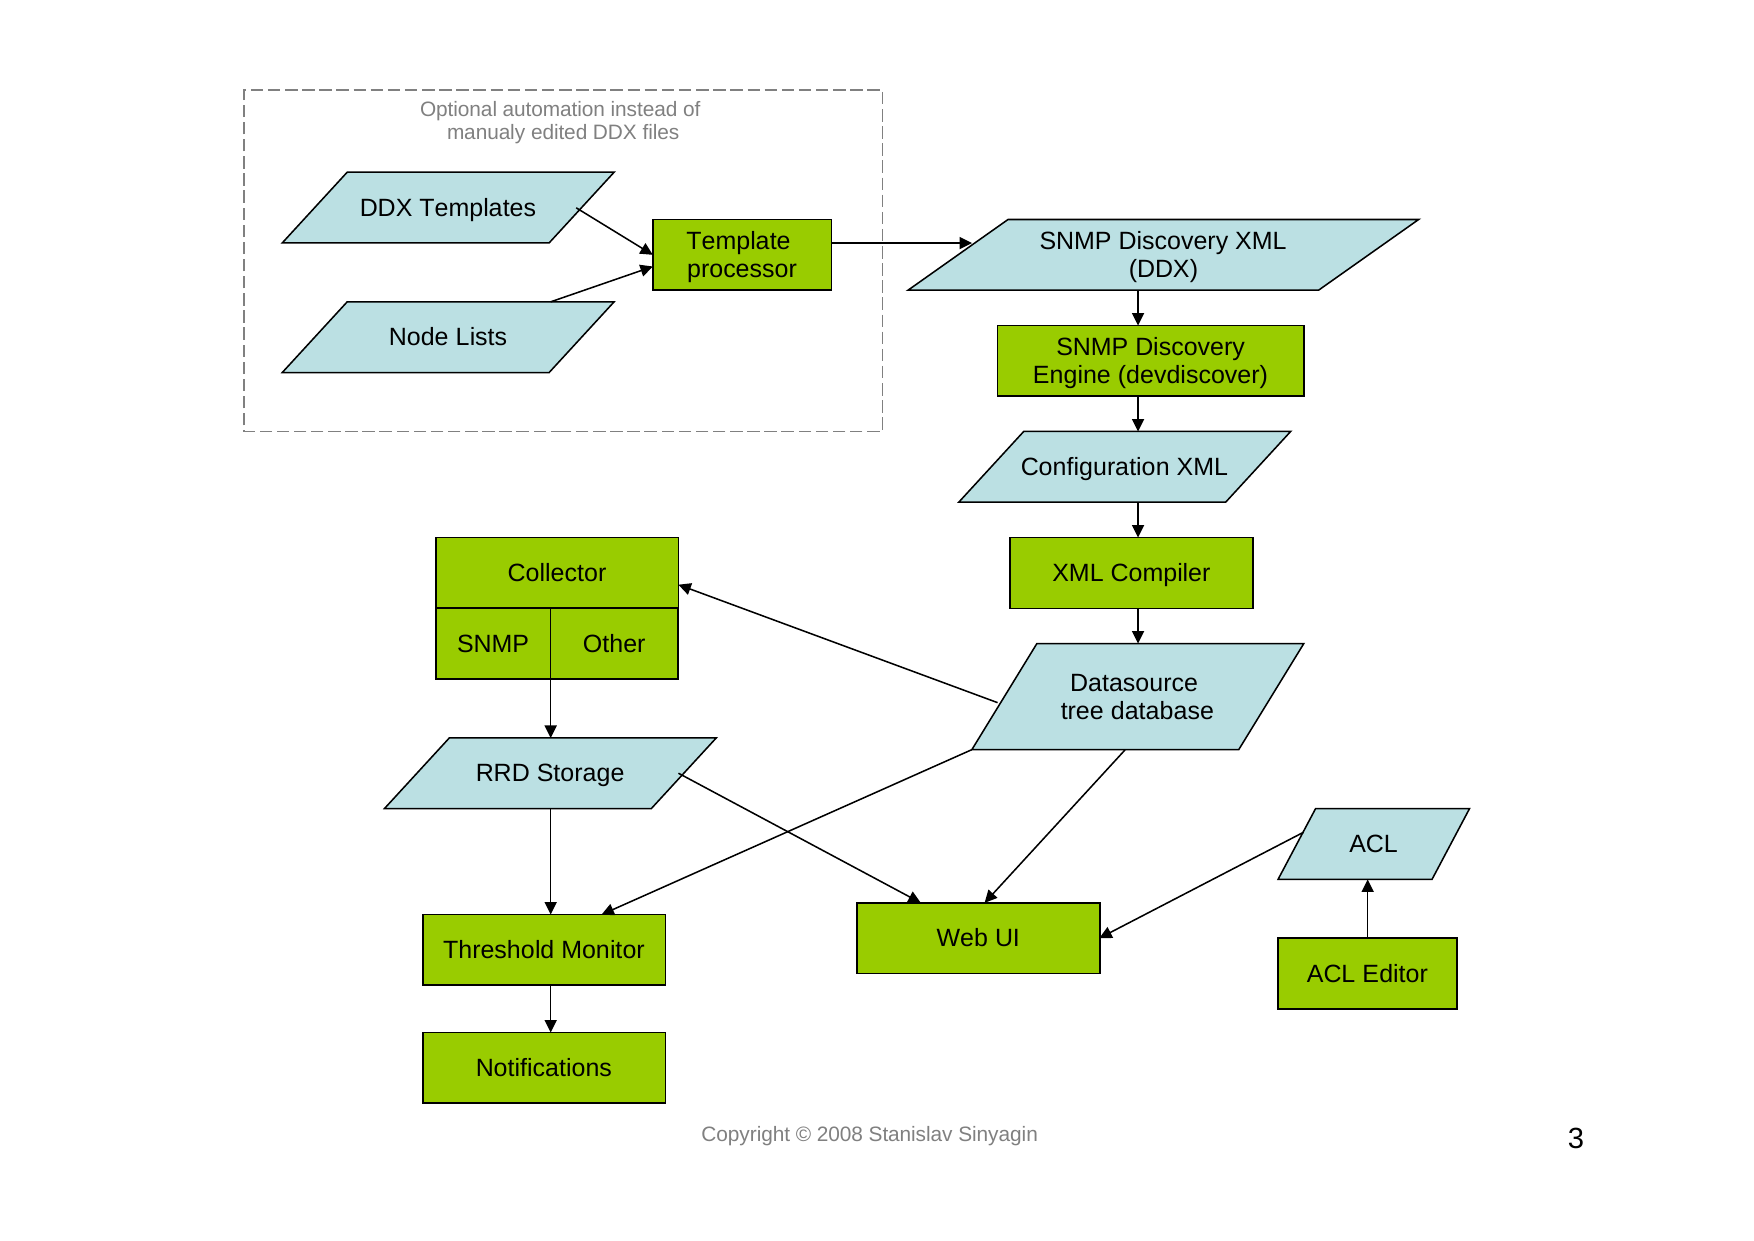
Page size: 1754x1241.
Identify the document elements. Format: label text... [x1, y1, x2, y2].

text_box SNMP Discovery Engine (devdiscover) [997, 325, 1304, 397]
text_box RRD Storage [384, 737, 717, 809]
text_box SNMP [435, 608, 550, 679]
text_box Datasource tree database [972, 643, 1304, 750]
text_box ACL [1278, 808, 1470, 880]
text_box Collector [435, 537, 679, 608]
text_box Other [550, 608, 679, 679]
text_box Web UI [857, 902, 1100, 974]
text_box XML Compiler [1010, 537, 1253, 609]
text_box Configuration XML [958, 431, 1291, 503]
text_box Threshold Monitor [422, 914, 666, 986]
text_box SNMP Discovery XML (DDX) [908, 219, 1419, 291]
text_box Optional automation instead of manualy edited DDX files [244, 89, 883, 432]
text_box ACL Editor [1278, 938, 1457, 1009]
text_box Notifications [422, 1032, 666, 1104]
